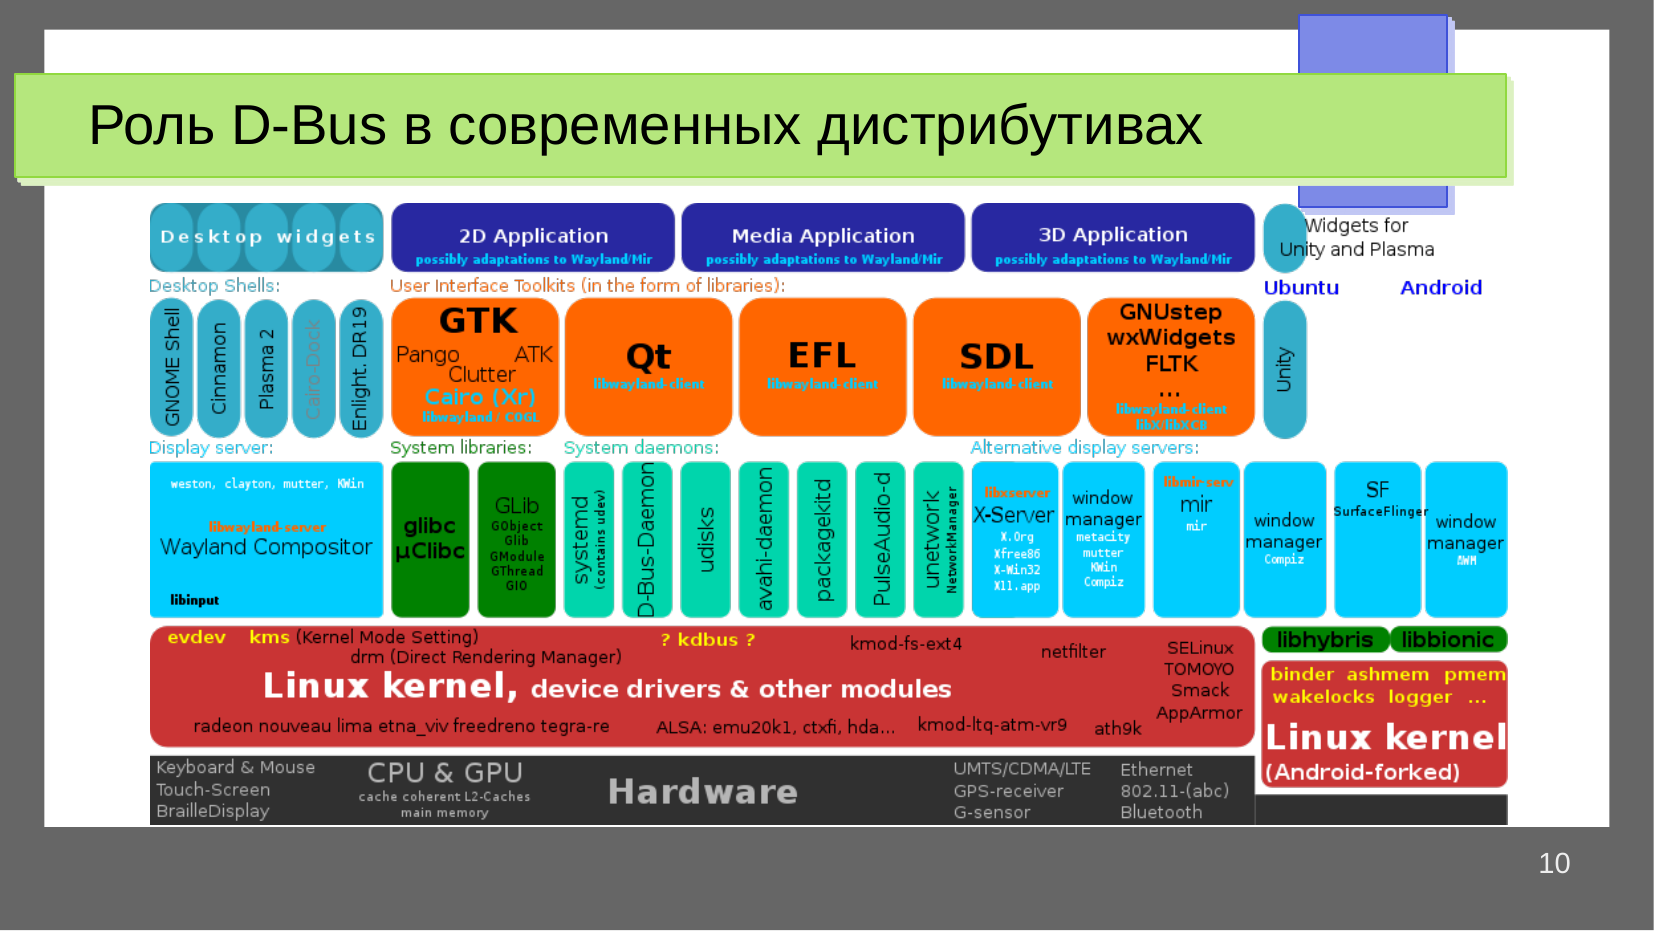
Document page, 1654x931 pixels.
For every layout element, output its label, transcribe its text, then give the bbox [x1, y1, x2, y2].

picture [150, 203, 1508, 826]
picture [284, 482, 297, 487]
picture [237, 522, 282, 534]
title Роль D-Bus в современных дистрибутивах [88, 73, 1506, 178]
picture [339, 479, 350, 487]
picture [210, 522, 234, 531]
picture [286, 526, 324, 531]
picture [172, 482, 190, 488]
picture [199, 482, 210, 487]
